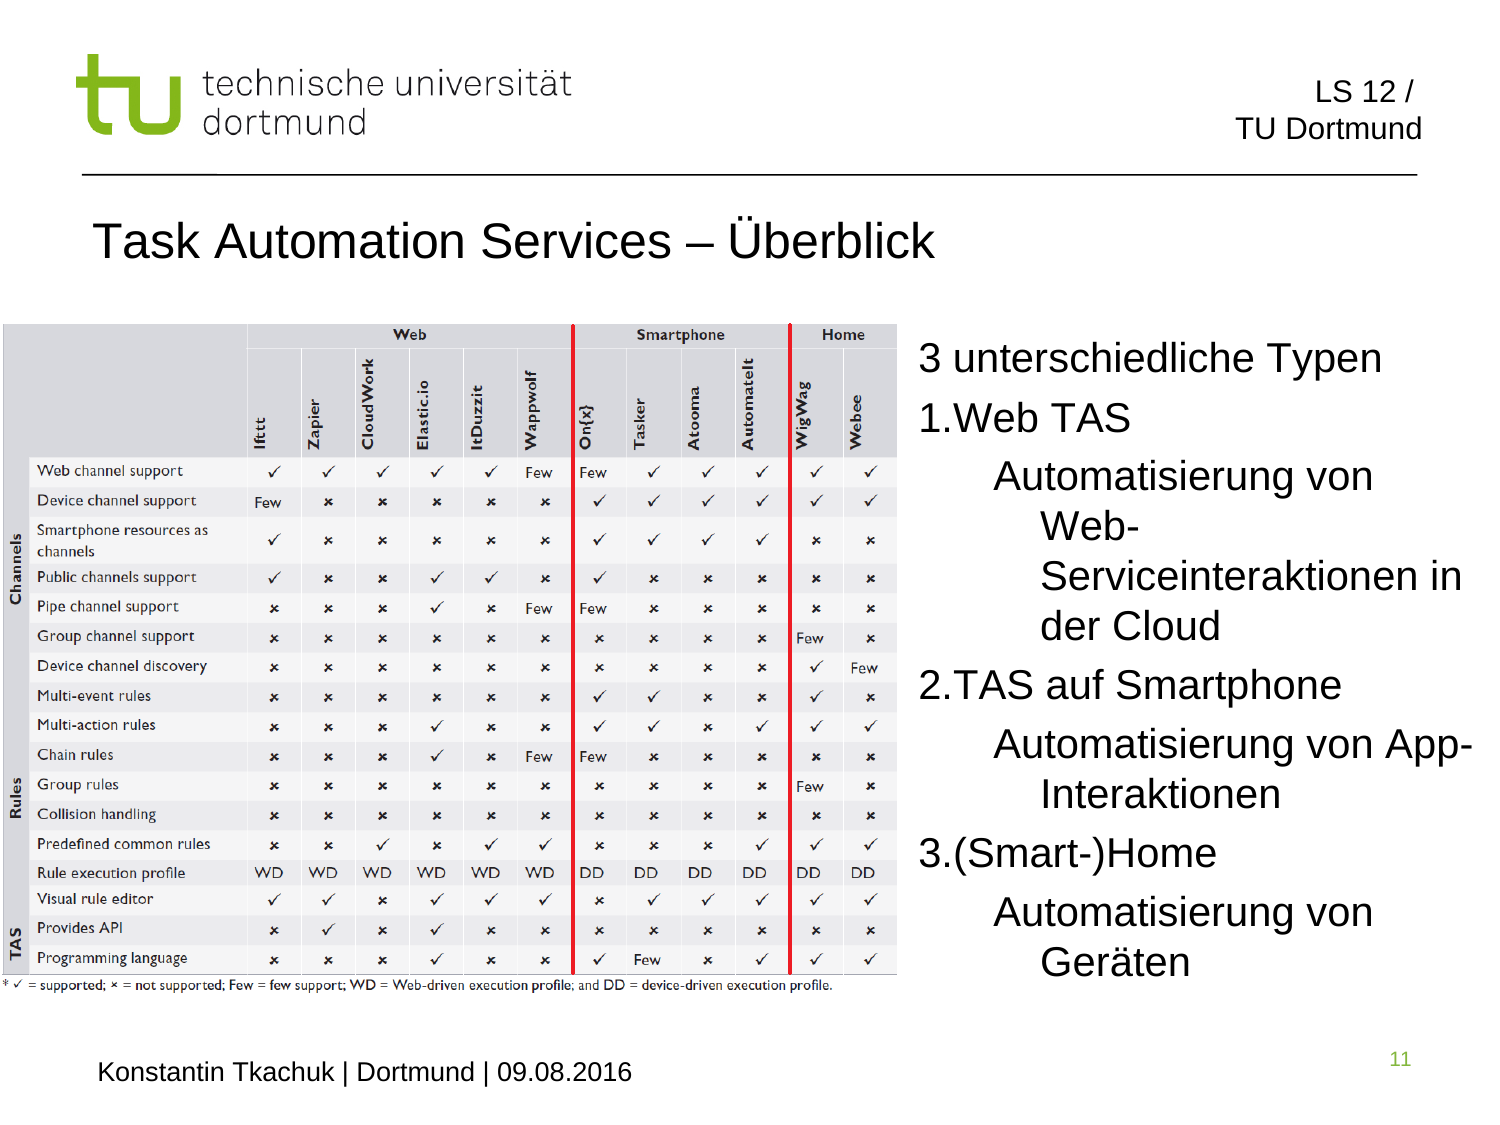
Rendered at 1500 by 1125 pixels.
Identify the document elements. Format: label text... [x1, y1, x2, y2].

picture [76, 54, 573, 145]
title Task Automation Services – Überblick [77, 183, 1411, 295]
picture [0, 323, 900, 995]
text_box Konstantin Tkachuk | Dortmund | 09.08.2016 [82, 1046, 733, 1083]
list 3 unterschiedliche Typen Web TAS Automatisierung von Web-Serviceinteraktionen in der Cloud TAS auf Smartphone Automatisierung von App-Interaktionen (Smart-)Home Automatisierung von Geräten [903, 323, 1500, 859]
